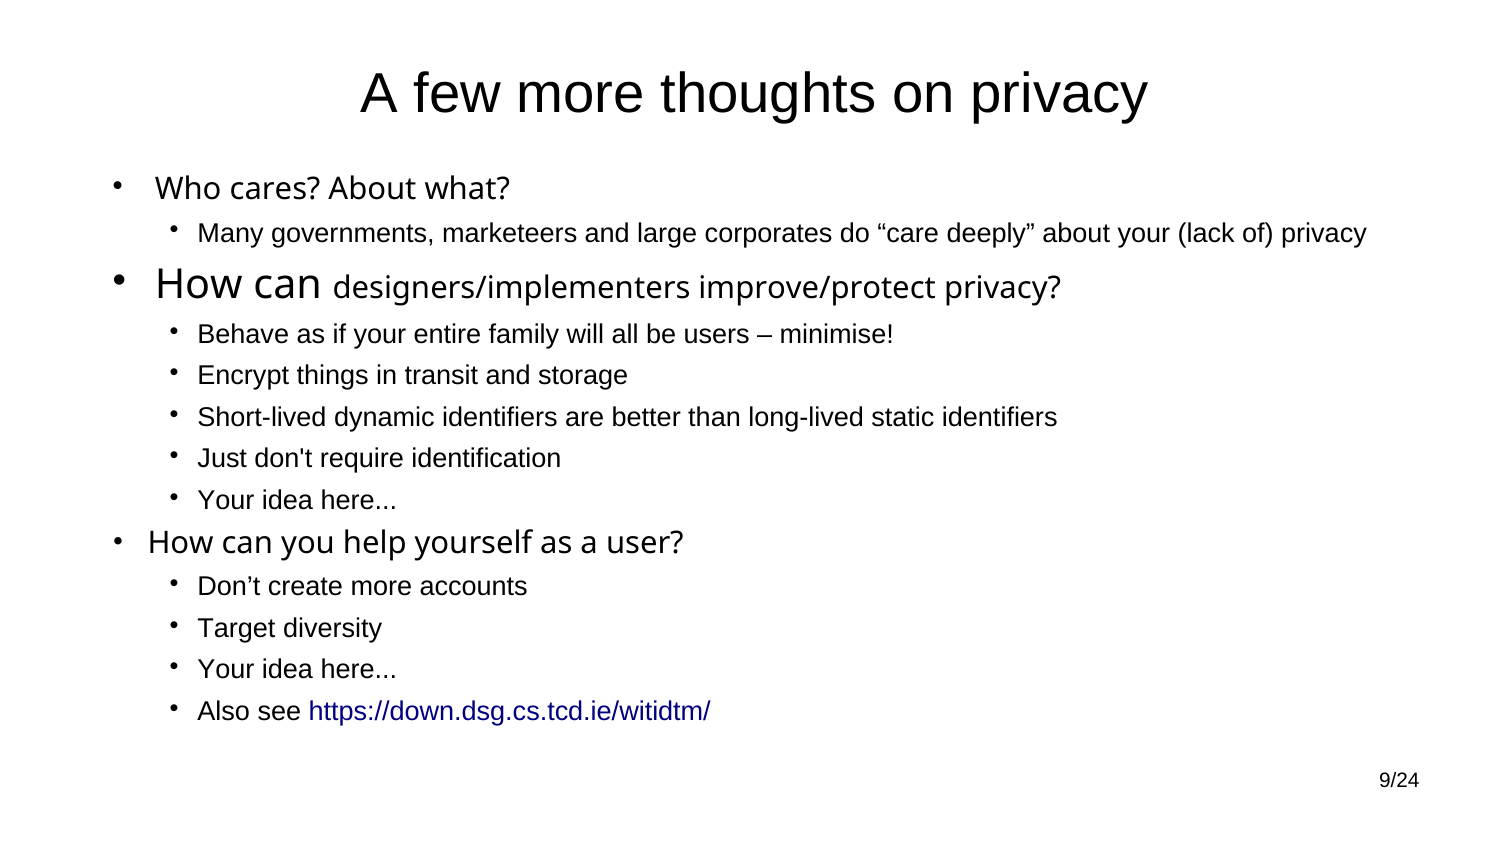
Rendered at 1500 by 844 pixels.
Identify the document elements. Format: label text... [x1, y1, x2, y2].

list Who cares? About what? Many governments, marketeers and large corporates do “care deeply” about your (lack of) privacy How can designers/implementers improve/protect privacy? Behave as if your entire family will all be users – minimise! Encrypt things in transit and storage Short-lived dynamic identifiers are better than long-lived static identifiers Just don't require identification Your idea here... How can you help yourself as a user? Don’t create more accounts Target diversity Your idea here... Also see https://down.dsg.cs.tcd.ie/witidtm/ [112, 168, 1382, 746]
title A few more thoughts on privacy [112, 22, 1382, 159]
